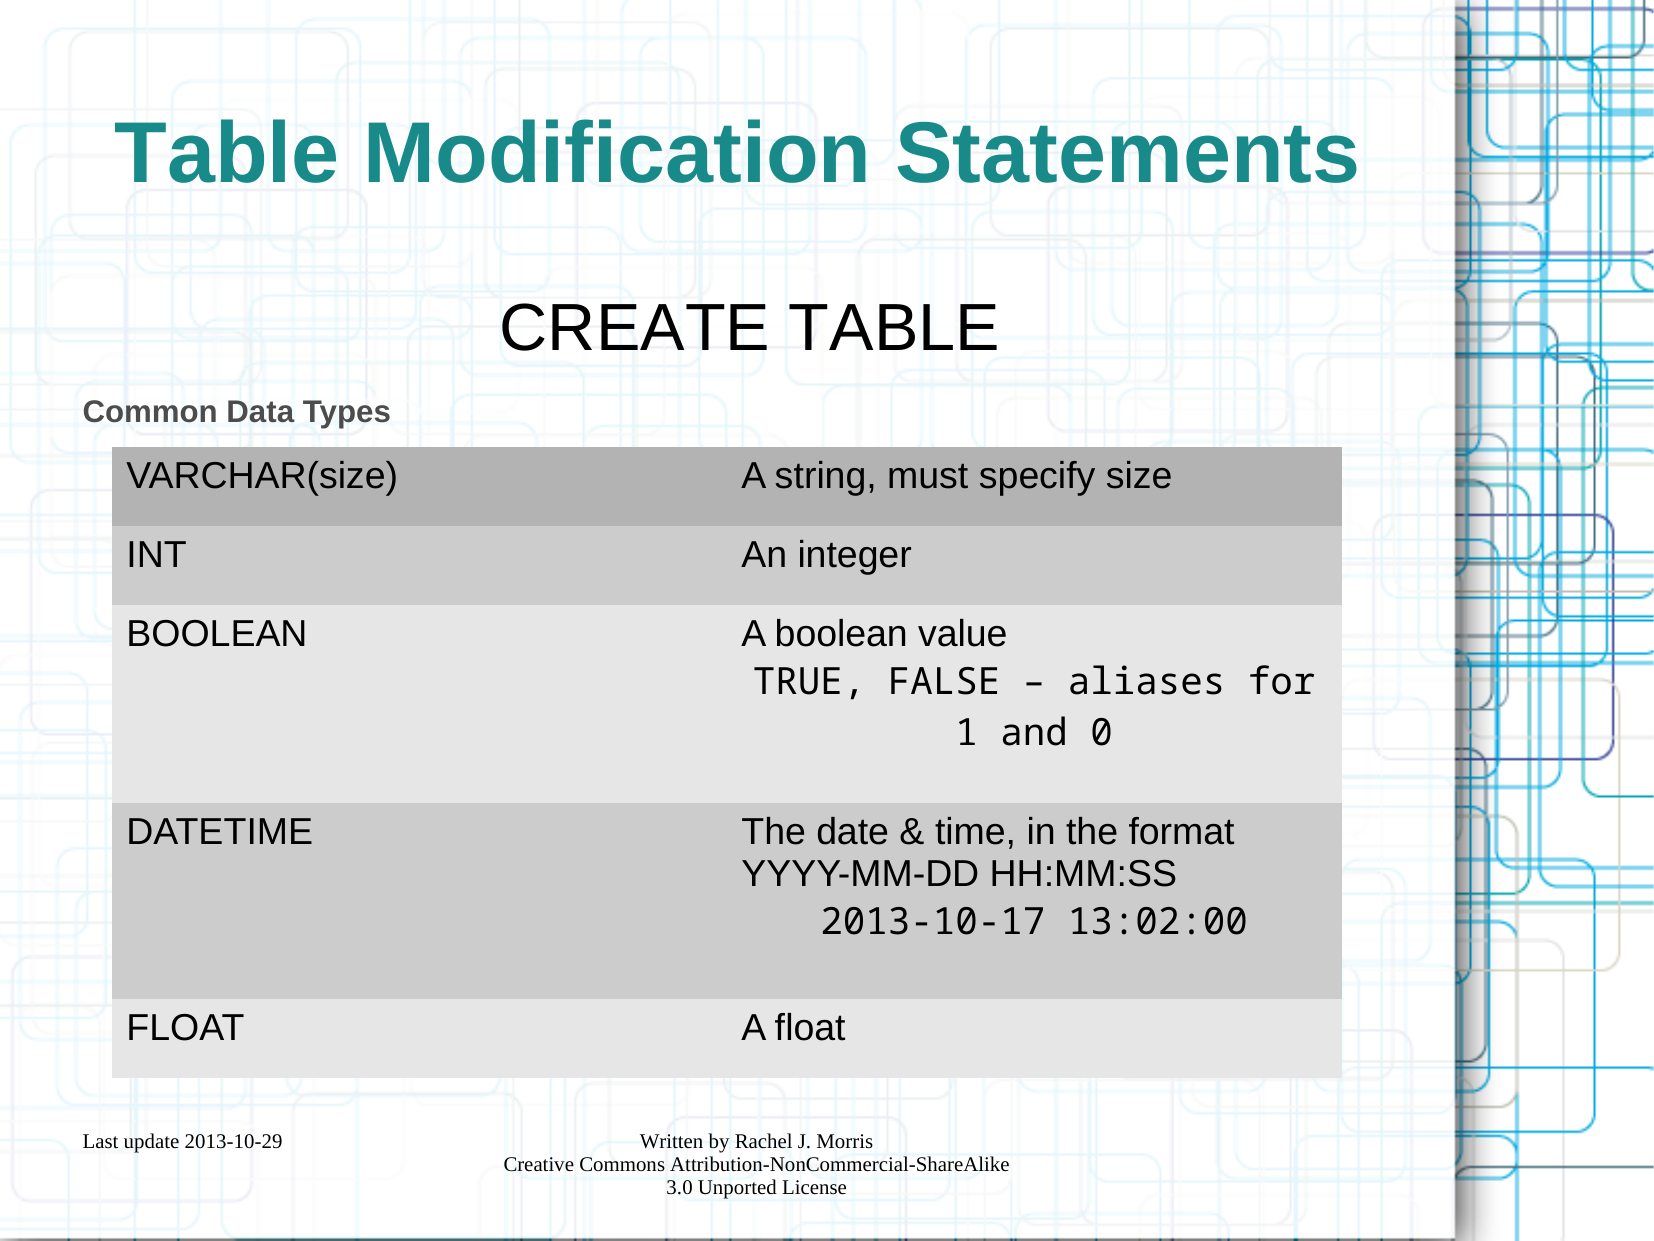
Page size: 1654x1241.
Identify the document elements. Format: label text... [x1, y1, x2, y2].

table_cell The date & time, in the format YYYY-MM-DD HH:MM:SS 2013-10-17 13:02:00 [727, 803, 1342, 999]
title Table Modification Statements [59, 49, 1418, 257]
table_cell An integer [727, 526, 1342, 605]
table_header VARCHAR(size) [112, 447, 727, 526]
table_cell FLOAT [112, 999, 727, 1078]
table_cell BOOLEAN [112, 605, 727, 803]
table_header A string, must specify size [727, 447, 1342, 526]
picture [0, 0, 1654, 1241]
table_cell INT [112, 526, 727, 605]
list CREATE TABLE Common Data Types [82, 290, 1418, 1010]
table_cell A boolean value TRUE, FALSE – aliases for 1 and 0 [727, 605, 1342, 803]
table_cell A float [727, 999, 1342, 1078]
table_cell DATETIME [112, 803, 727, 999]
